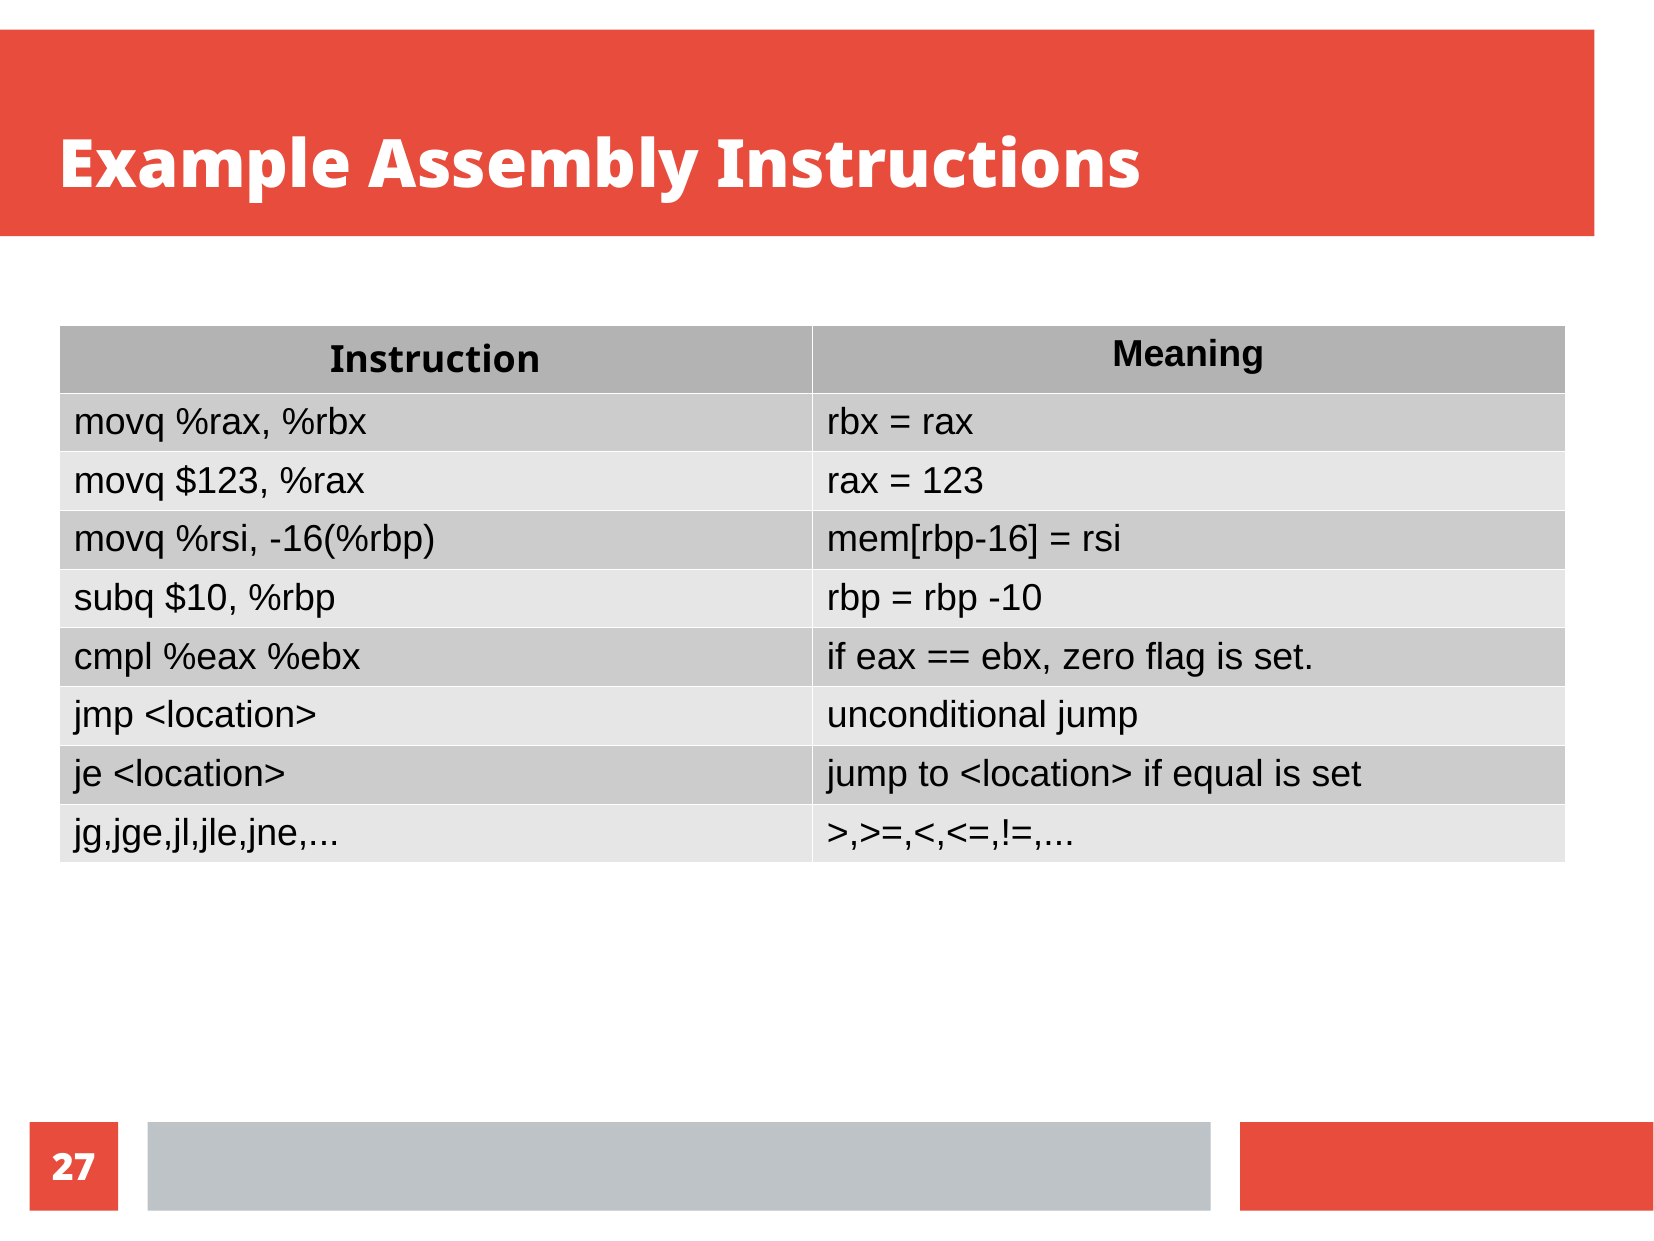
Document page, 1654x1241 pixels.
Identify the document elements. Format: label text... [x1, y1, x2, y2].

table_header Instruction [60, 326, 812, 393]
table_cell >,>=,<,<=,!=,... [813, 805, 1565, 862]
table_header Meaning [813, 326, 1565, 393]
table_cell jump to <location> if equal is set [813, 746, 1565, 804]
table_cell if eax == ebx, zero flag is set. [813, 628, 1565, 686]
table_cell subq $10, %rbp [60, 570, 812, 627]
table_cell unconditional jump [813, 687, 1565, 745]
table_cell movq $123, %rax [60, 452, 812, 510]
table_cell mem[rbp-16] = rsi [813, 511, 1565, 569]
table_cell cmpl %eax %ebx [60, 628, 812, 686]
table_cell jg,jge,jl,jle,jne,... [60, 805, 812, 862]
table_cell rbp = rbp -10 [813, 570, 1565, 627]
table_cell movq %rax, %rbx [60, 394, 812, 451]
table_cell rax = 123 [813, 452, 1565, 510]
title Example Assembly Instructions [59, 59, 1595, 207]
table_cell rbx = rax [813, 394, 1565, 451]
table_cell jmp <location> [60, 687, 812, 745]
table_cell movq %rsi, -16(%rbp) [60, 511, 812, 569]
table_cell je <location> [60, 746, 812, 804]
